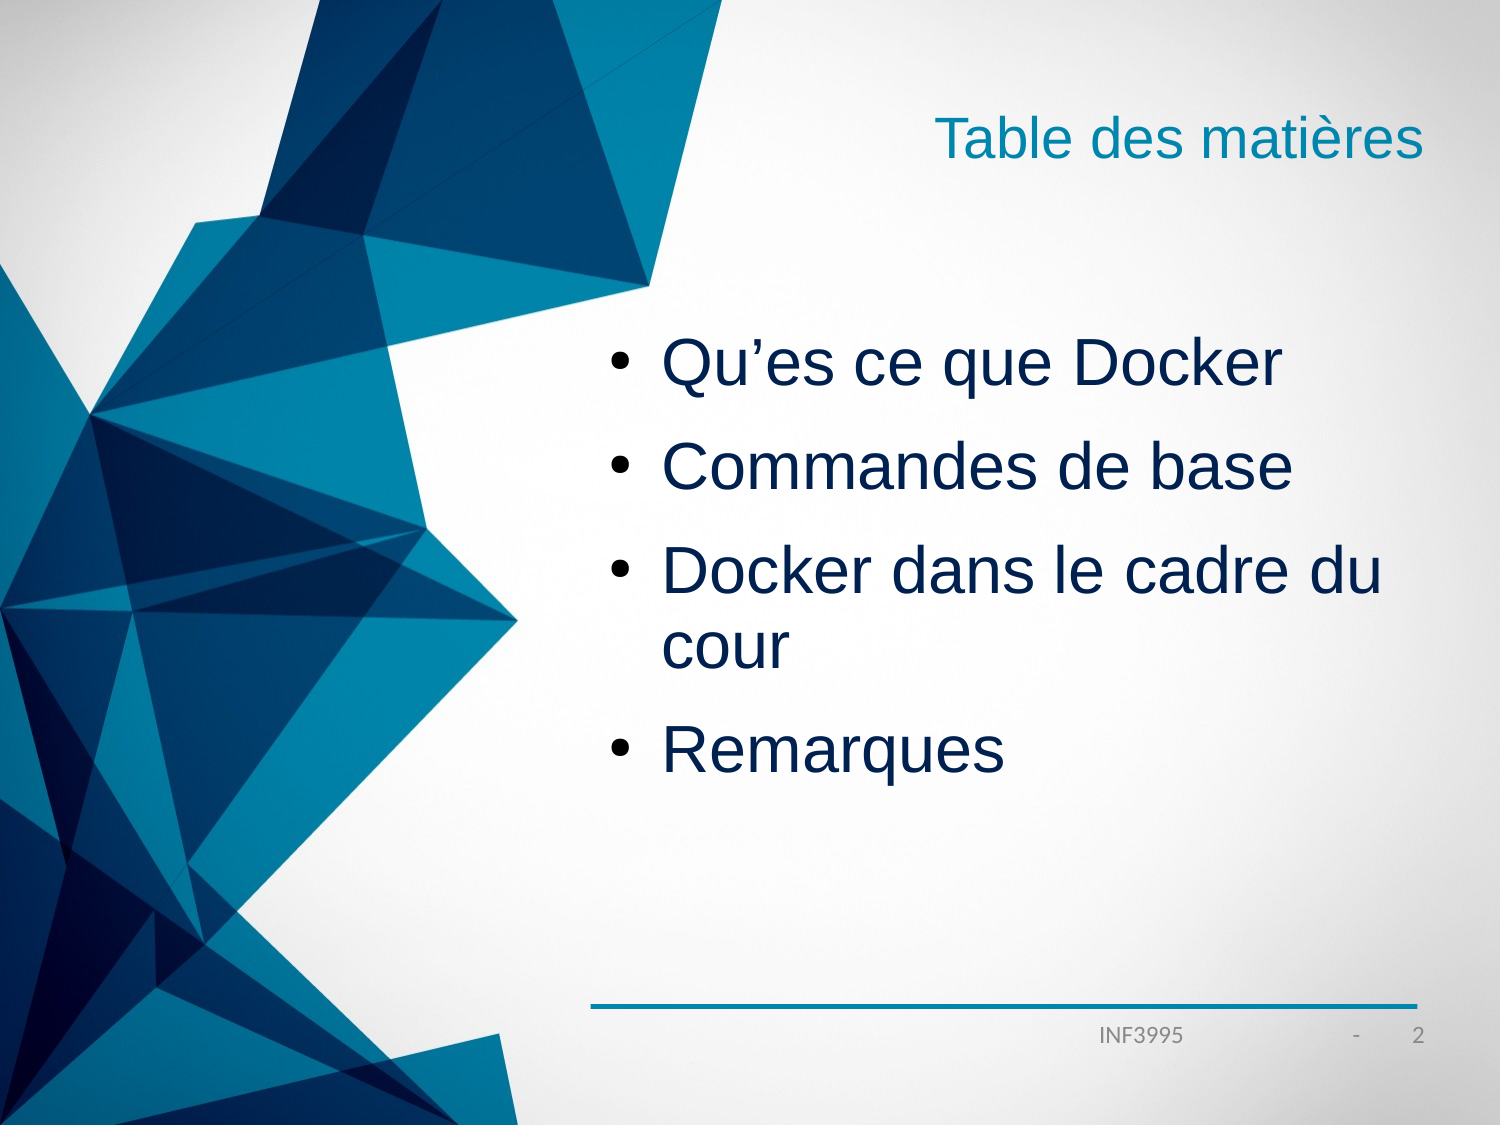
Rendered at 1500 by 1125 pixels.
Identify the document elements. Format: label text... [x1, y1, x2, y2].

list Qu’es ce que Docker Commandes de base Docker dans le cadre du cour Remarques [590, 324, 1425, 978]
title Table des matières [708, 44, 1425, 233]
picture [0, 0, 1500, 1125]
